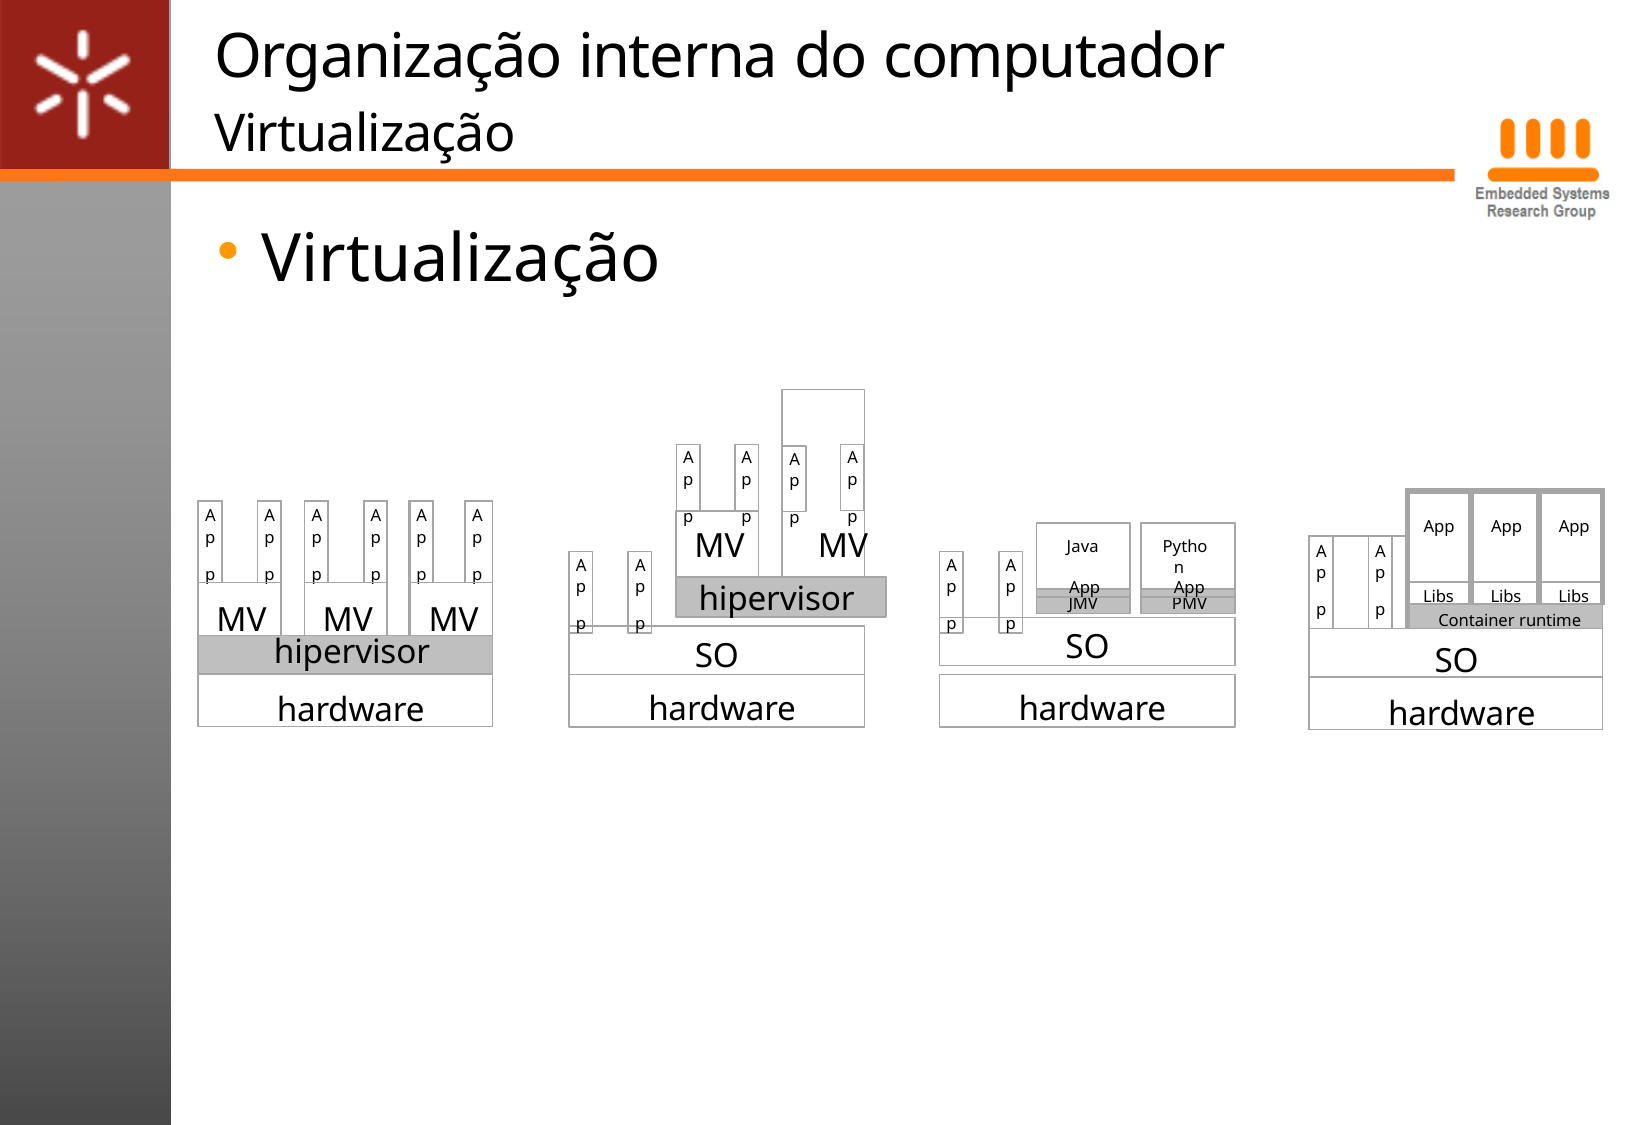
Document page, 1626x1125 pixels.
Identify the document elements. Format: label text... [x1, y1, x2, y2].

table_cell A p p [1369, 537, 1391, 628]
table_header App [1474, 494, 1536, 581]
text_box JMV [1076, 597, 1083, 607]
table_header [329, 501, 363, 582]
text_box MV MV [676, 522, 922, 565]
table_header App [1542, 494, 1600, 581]
table_cell hardware [1310, 678, 1602, 729]
table_header A p p [411, 502, 432, 582]
table_cell Libs [1410, 583, 1468, 603]
text_box A p p [783, 446, 806, 528]
text_box hardware [569, 675, 865, 728]
table_cell A p p [1310, 537, 1332, 628]
table_cell MV [411, 583, 492, 635]
text_box A p p [676, 445, 700, 526]
text_box A p p [939, 551, 964, 633]
table_cell SO [1310, 629, 1602, 676]
table_header A p p [258, 502, 280, 582]
text_box A p p [735, 445, 758, 526]
text_box A p p [841, 445, 864, 526]
text_box Java App [1036, 523, 1130, 597]
text_box hipervisor [676, 577, 886, 618]
picture [0, 0, 171, 169]
table_cell MV [199, 583, 280, 635]
text_box Virtualização [214, 212, 804, 295]
table_cell MV [305, 583, 386, 635]
table_cell [1334, 537, 1368, 628]
table_header [434, 501, 464, 582]
table_cell [1393, 537, 1405, 628]
text_box hardware [939, 674, 1236, 728]
text_box PMV [1186, 597, 1193, 607]
text_box JMV [1036, 597, 1130, 614]
text_box SO [939, 617, 1236, 666]
picture [1475, 118, 1610, 220]
text_box A p p [569, 551, 593, 633]
table_cell Container runtime [1410, 605, 1602, 628]
table_header [388, 501, 408, 635]
table_header A p p [199, 502, 221, 582]
text_box A p p [998, 551, 1023, 633]
picture [0, 182, 171, 1125]
table_header A p p [365, 502, 386, 582]
title Organização interna do computador Virtualização [212, 16, 1394, 234]
table_cell Libs [1542, 583, 1600, 603]
text_box PMV [1140, 597, 1236, 614]
table_cell hipervisor [199, 636, 492, 673]
table_header A p p [466, 502, 492, 582]
text_box A p p [628, 551, 652, 633]
table_header App [1410, 494, 1468, 581]
text_box SO [569, 626, 865, 675]
table_cell Libs [1474, 583, 1536, 603]
table_header A p p [305, 502, 327, 582]
table_header [223, 501, 257, 582]
text_box Python App [1140, 523, 1236, 597]
table_header [1309, 491, 1405, 535]
table_header [282, 501, 304, 635]
table_cell hardware [199, 675, 492, 726]
